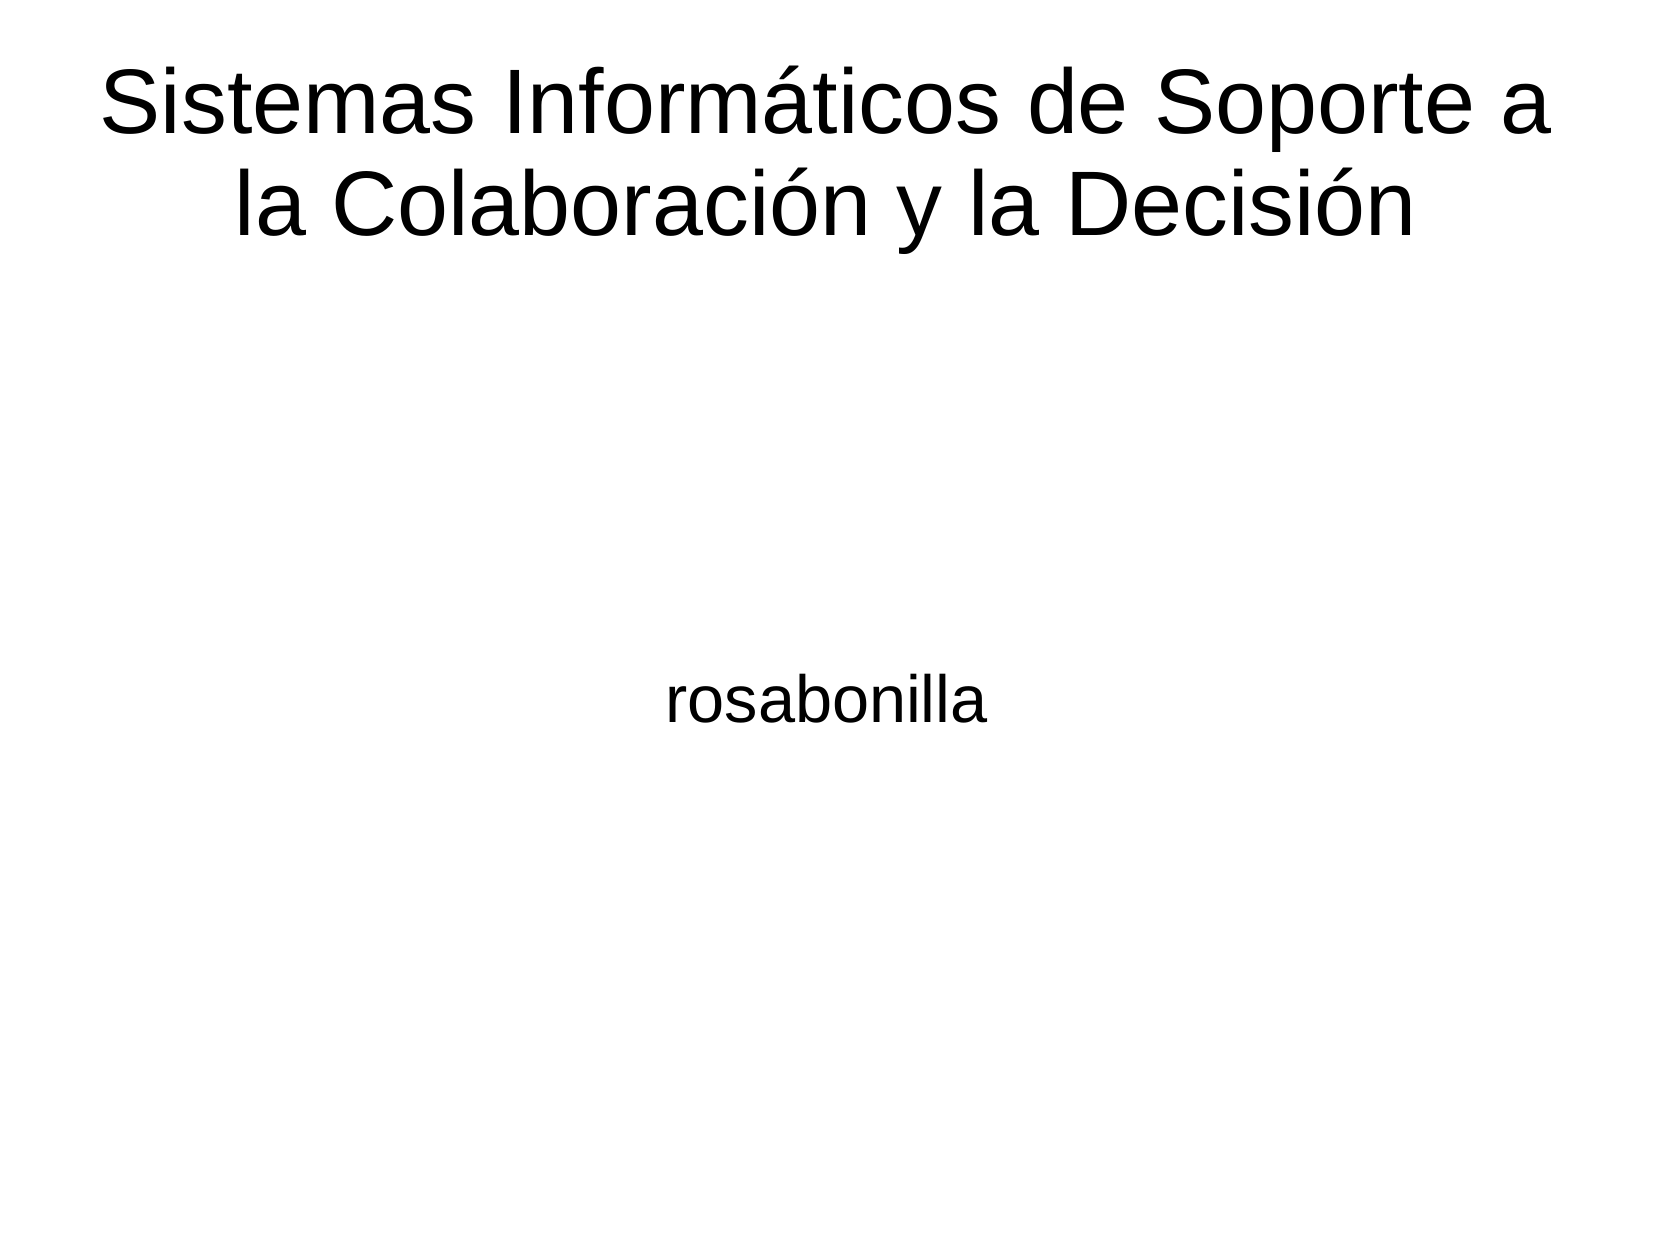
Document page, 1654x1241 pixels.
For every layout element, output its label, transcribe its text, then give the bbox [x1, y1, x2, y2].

subtitle rosabonilla [82, 290, 1571, 1109]
title Sistemas Informáticos de Soporte a la Colaboración y la Decisión [82, 49, 1571, 257]
